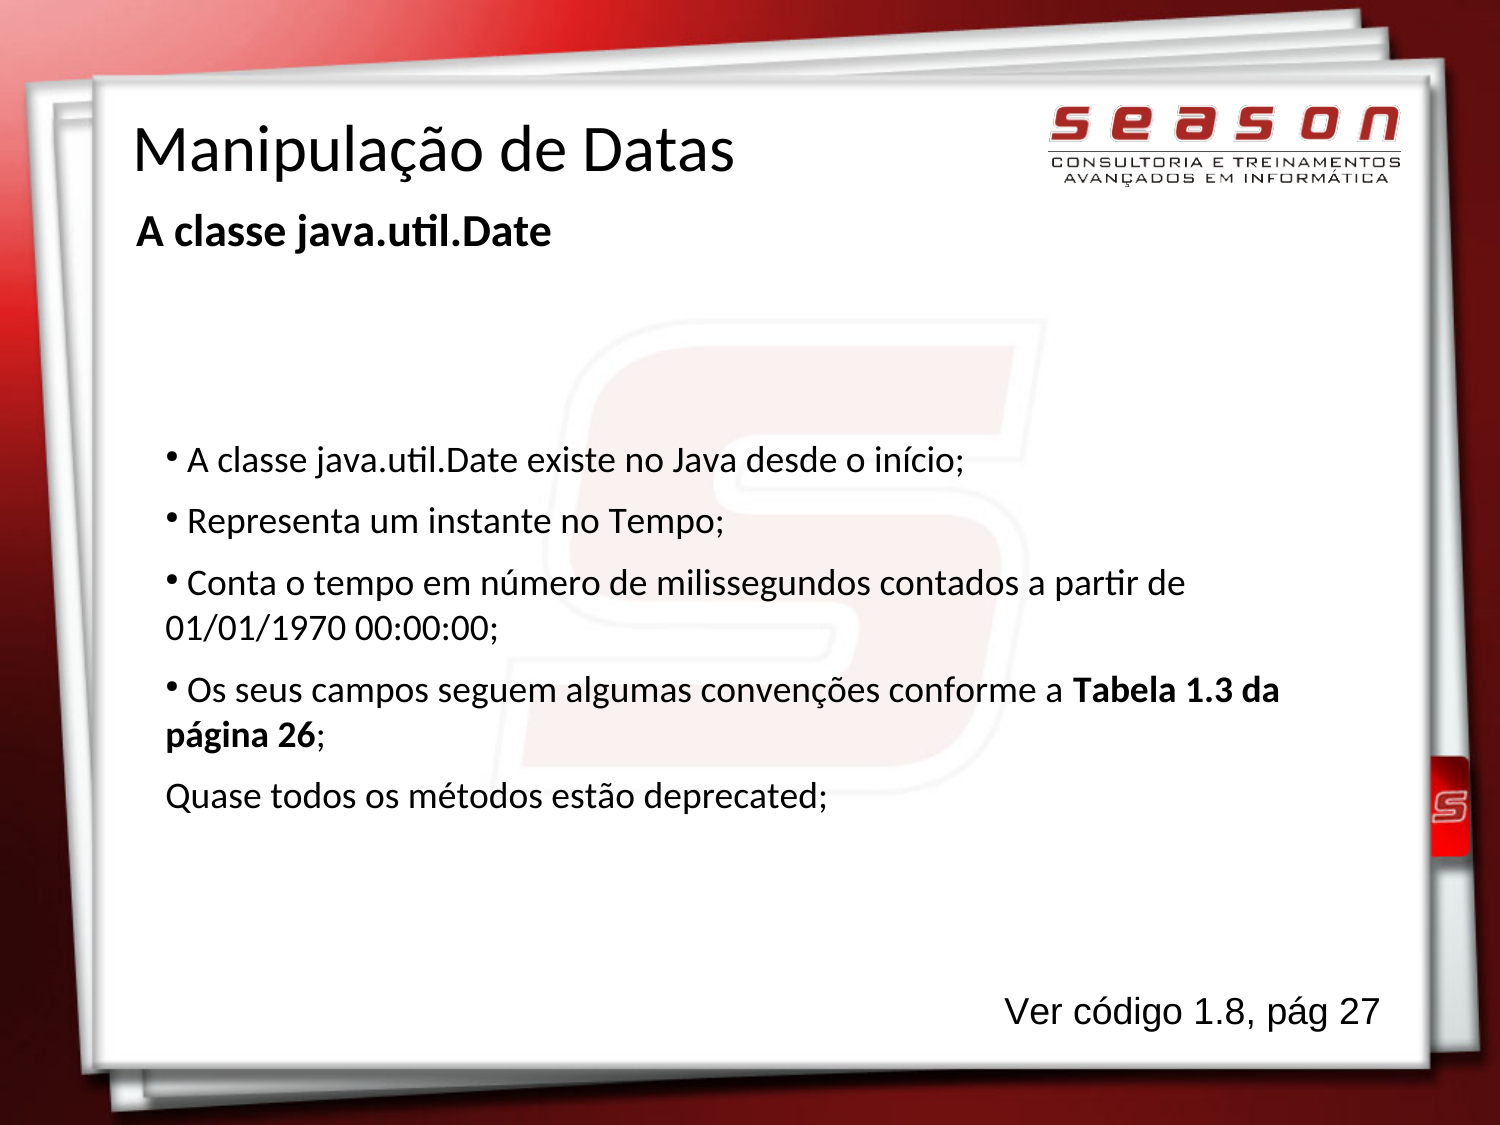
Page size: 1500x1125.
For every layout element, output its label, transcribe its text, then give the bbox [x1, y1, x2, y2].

text_box A classe java.util.Date [119, 200, 1240, 256]
text_box A classe java.util.Date existe no Java desde o início; Representa um instante no Tempo; Conta o tempo em número de milissegundos contados a partir de 01/01/1970 00:00:00; Os seus campos seguem algumas convenções conforme a Tabela 1.3 da página 26; Quase todos os métodos estão deprecated; [165, 357, 1359, 894]
picture [0, 0, 1500, 1125]
text_box Ver código 1.8, pág 27 [708, 979, 1396, 1040]
title Manipulação de Datas [118, 33, 1394, 257]
